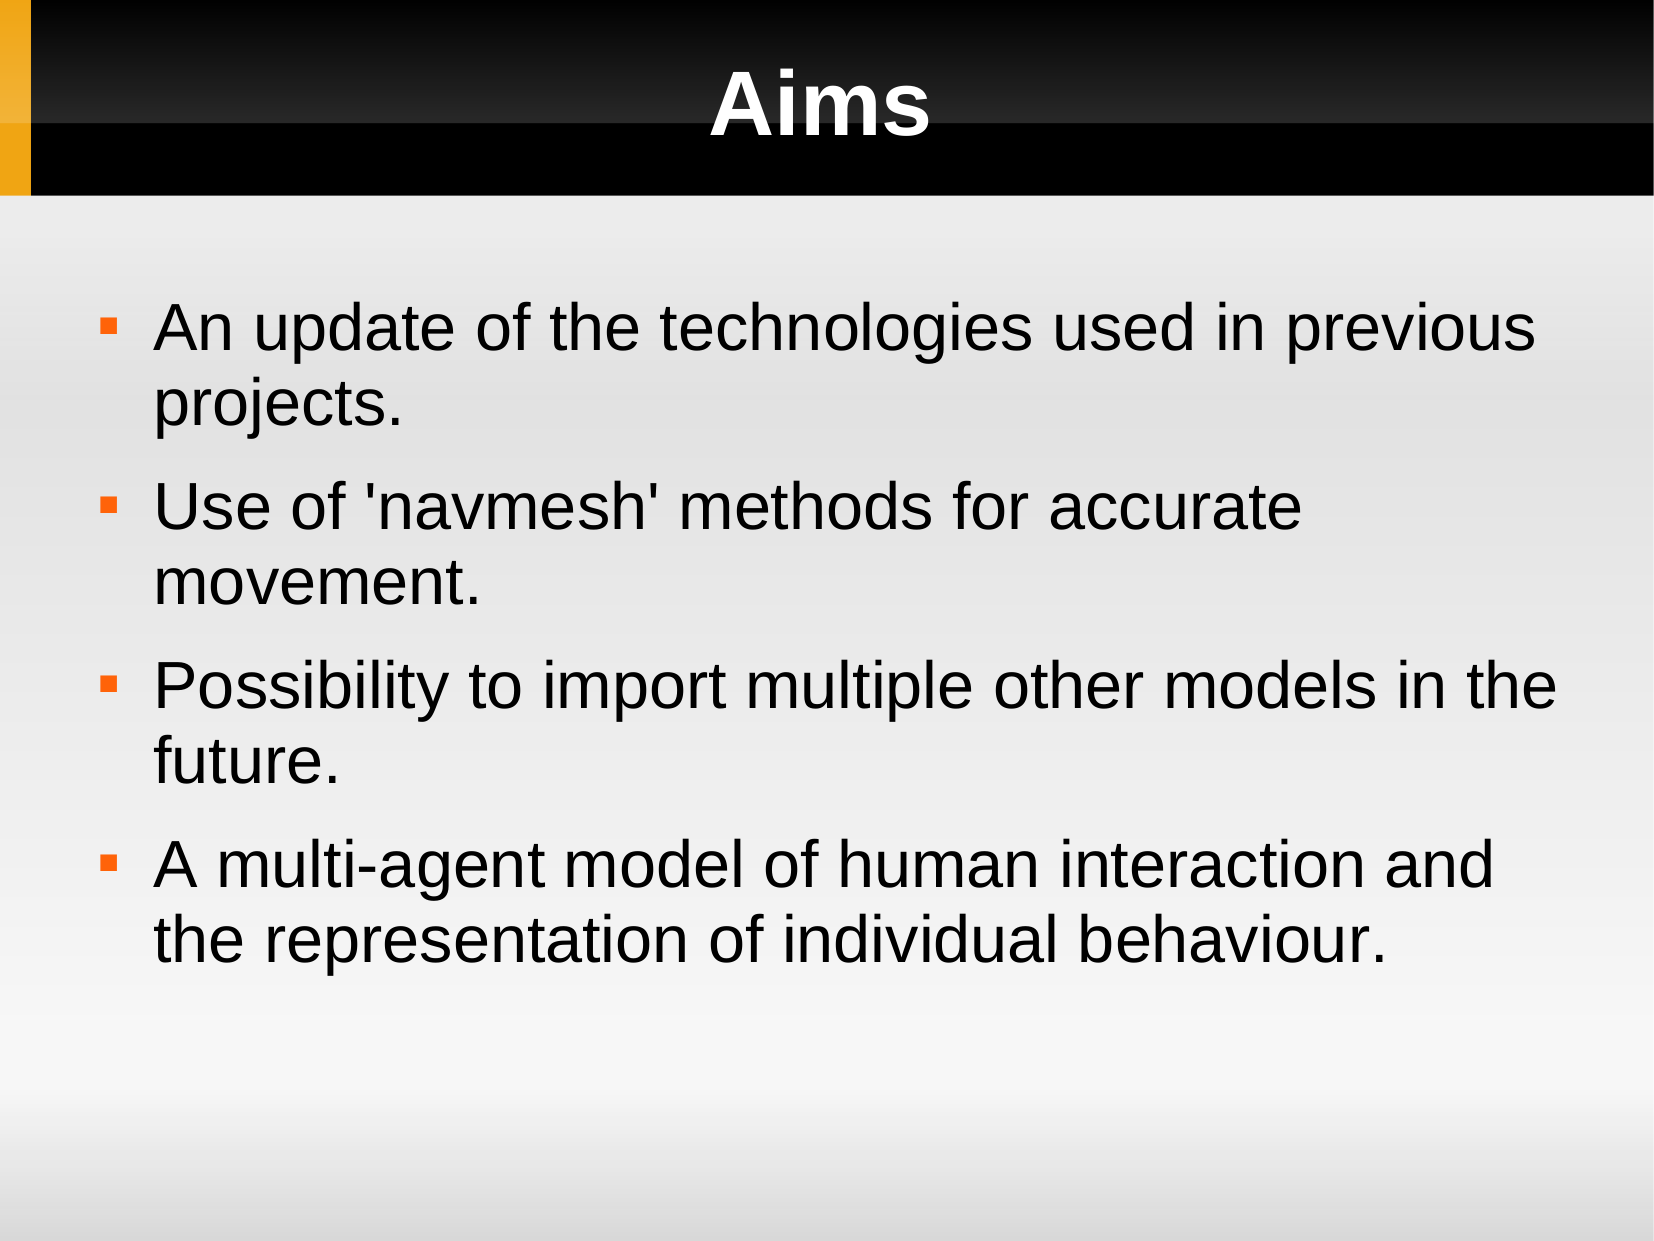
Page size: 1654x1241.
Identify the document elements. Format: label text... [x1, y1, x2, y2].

picture [0, 0, 1654, 1241]
title Aims [76, 0, 1565, 208]
list An update of the technologies used in previous projects. Use of 'navmesh' methods for accurate movement. Possibility to import multiple other models in the future. A multi-agent model of human interaction and the representation of individual behaviour. [82, 290, 1571, 1109]
